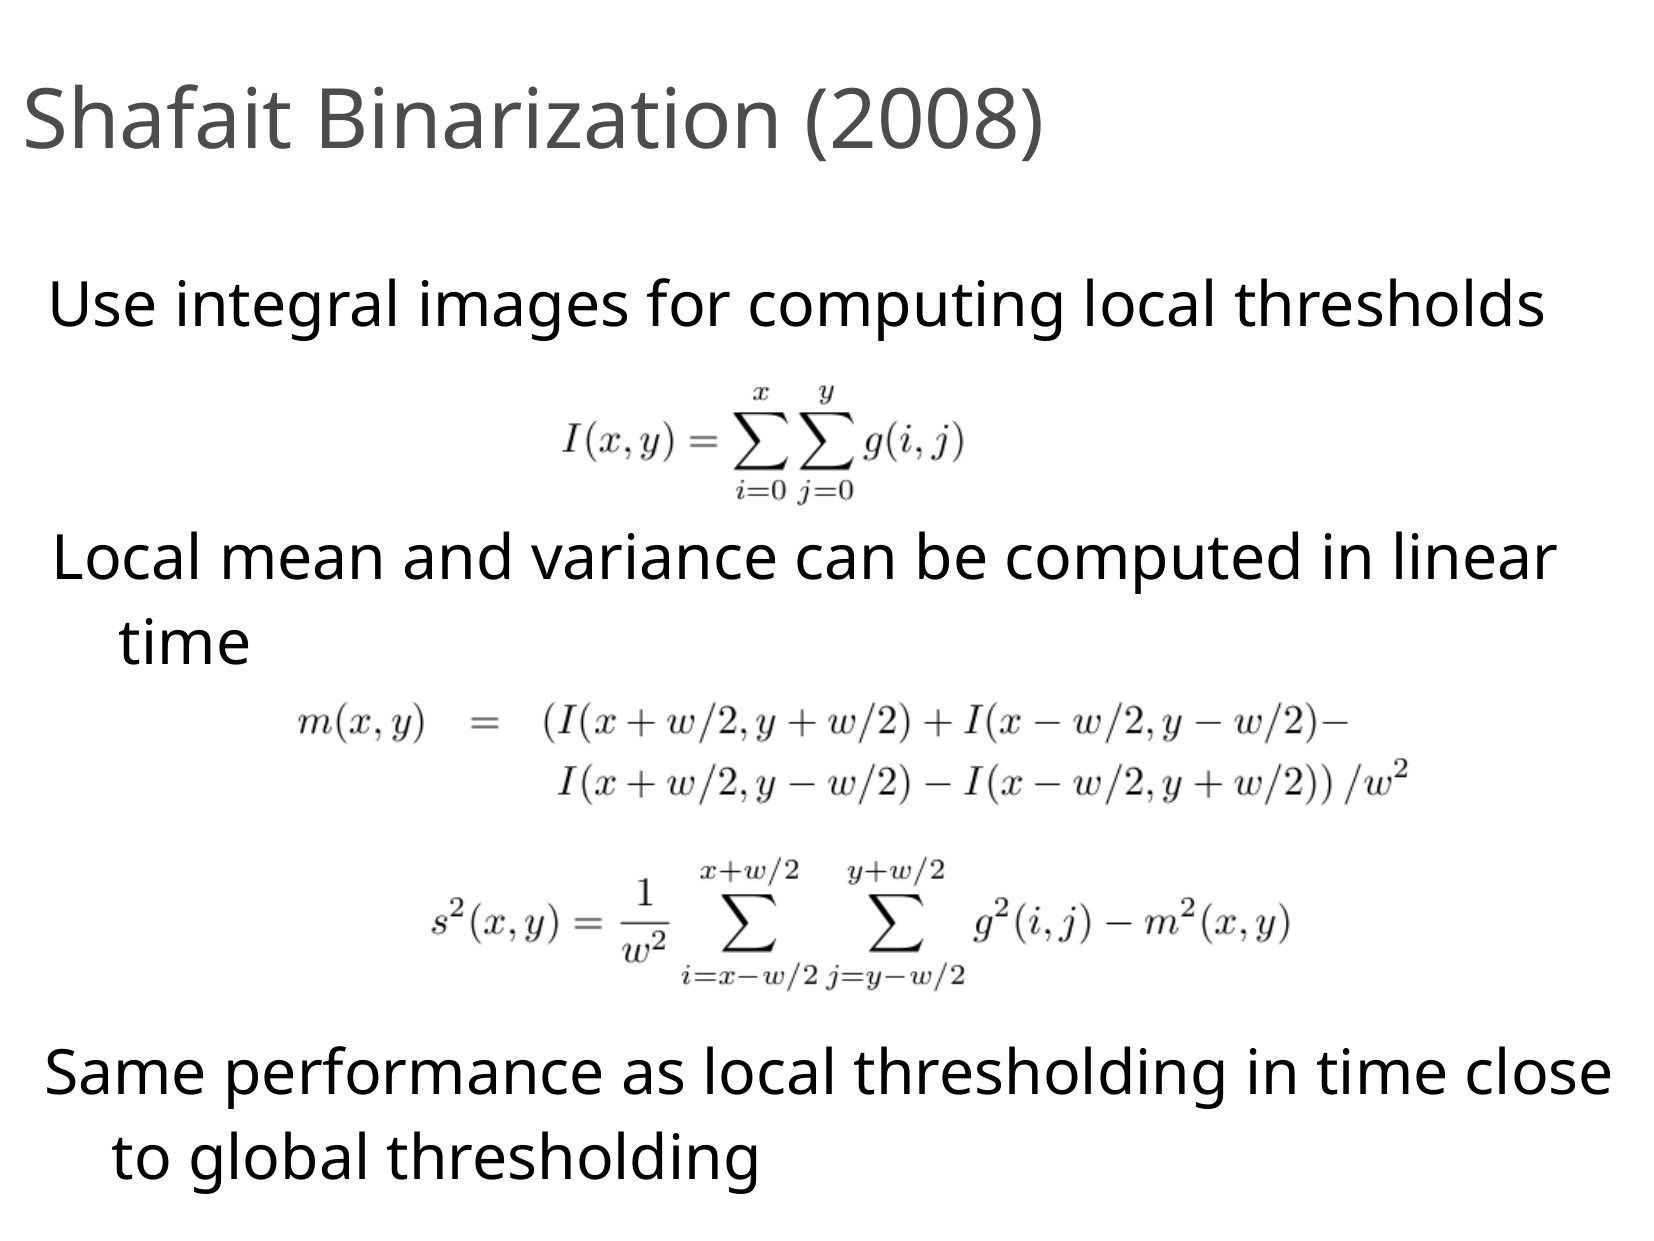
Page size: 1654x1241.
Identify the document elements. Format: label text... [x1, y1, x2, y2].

list Use integral images for computing local thresholds [29, 193, 1654, 410]
picture [413, 838, 1310, 1004]
list Local mean and variance can be computed in linear time [33, 489, 1654, 706]
list Same performance as local thresholding in time close to global thresholding [26, 1004, 1654, 1221]
picture [544, 378, 987, 489]
title Shafait Binarization (2008) [22, 26, 1654, 205]
picture [274, 706, 1429, 831]
